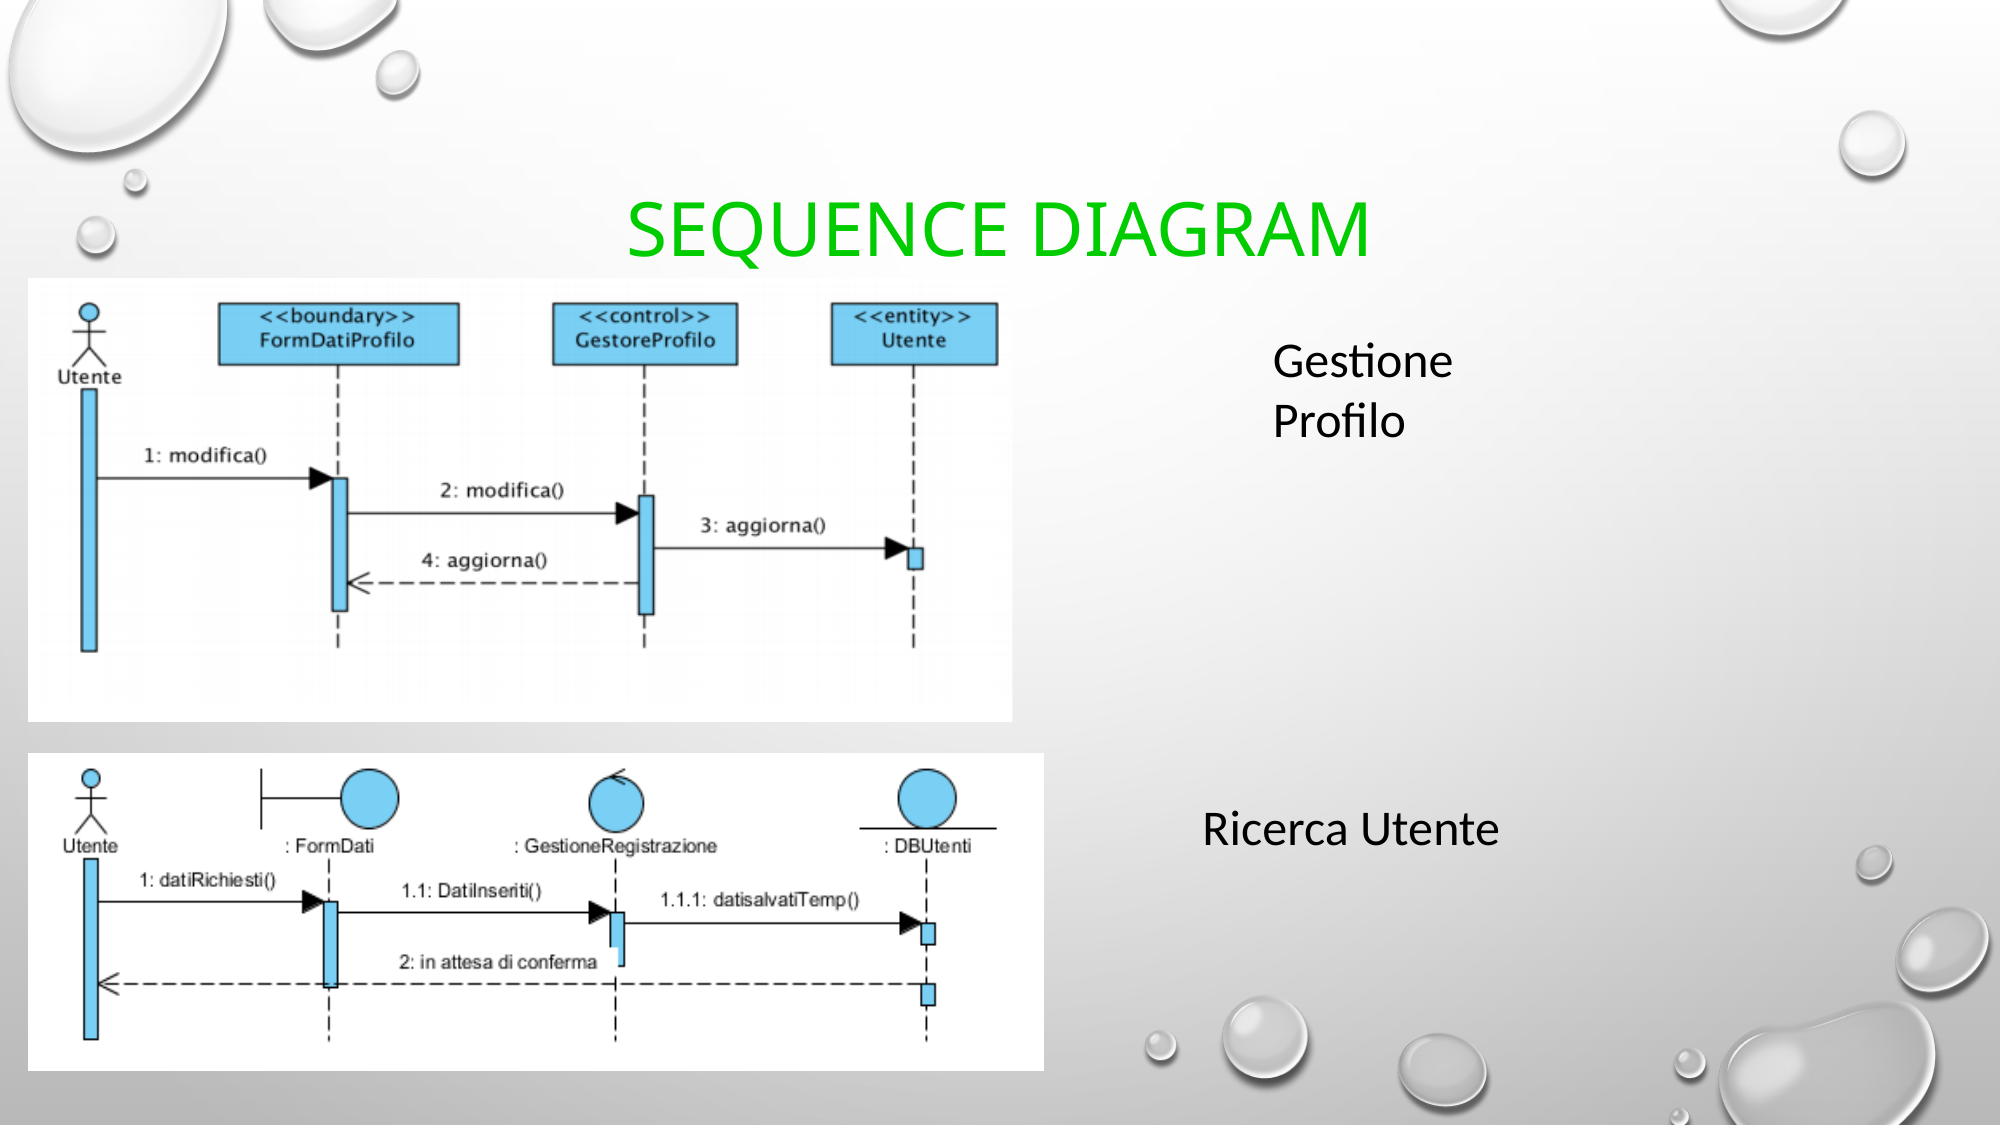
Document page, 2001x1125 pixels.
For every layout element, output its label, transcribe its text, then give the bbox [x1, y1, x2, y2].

text_box Ricerca Utente [1187, 787, 1572, 864]
picture [28, 753, 1044, 1071]
text_box Gestione Profilo [1257, 320, 1605, 518]
picture [28, 278, 1013, 722]
title Sequence diagram [149, 101, 1851, 364]
